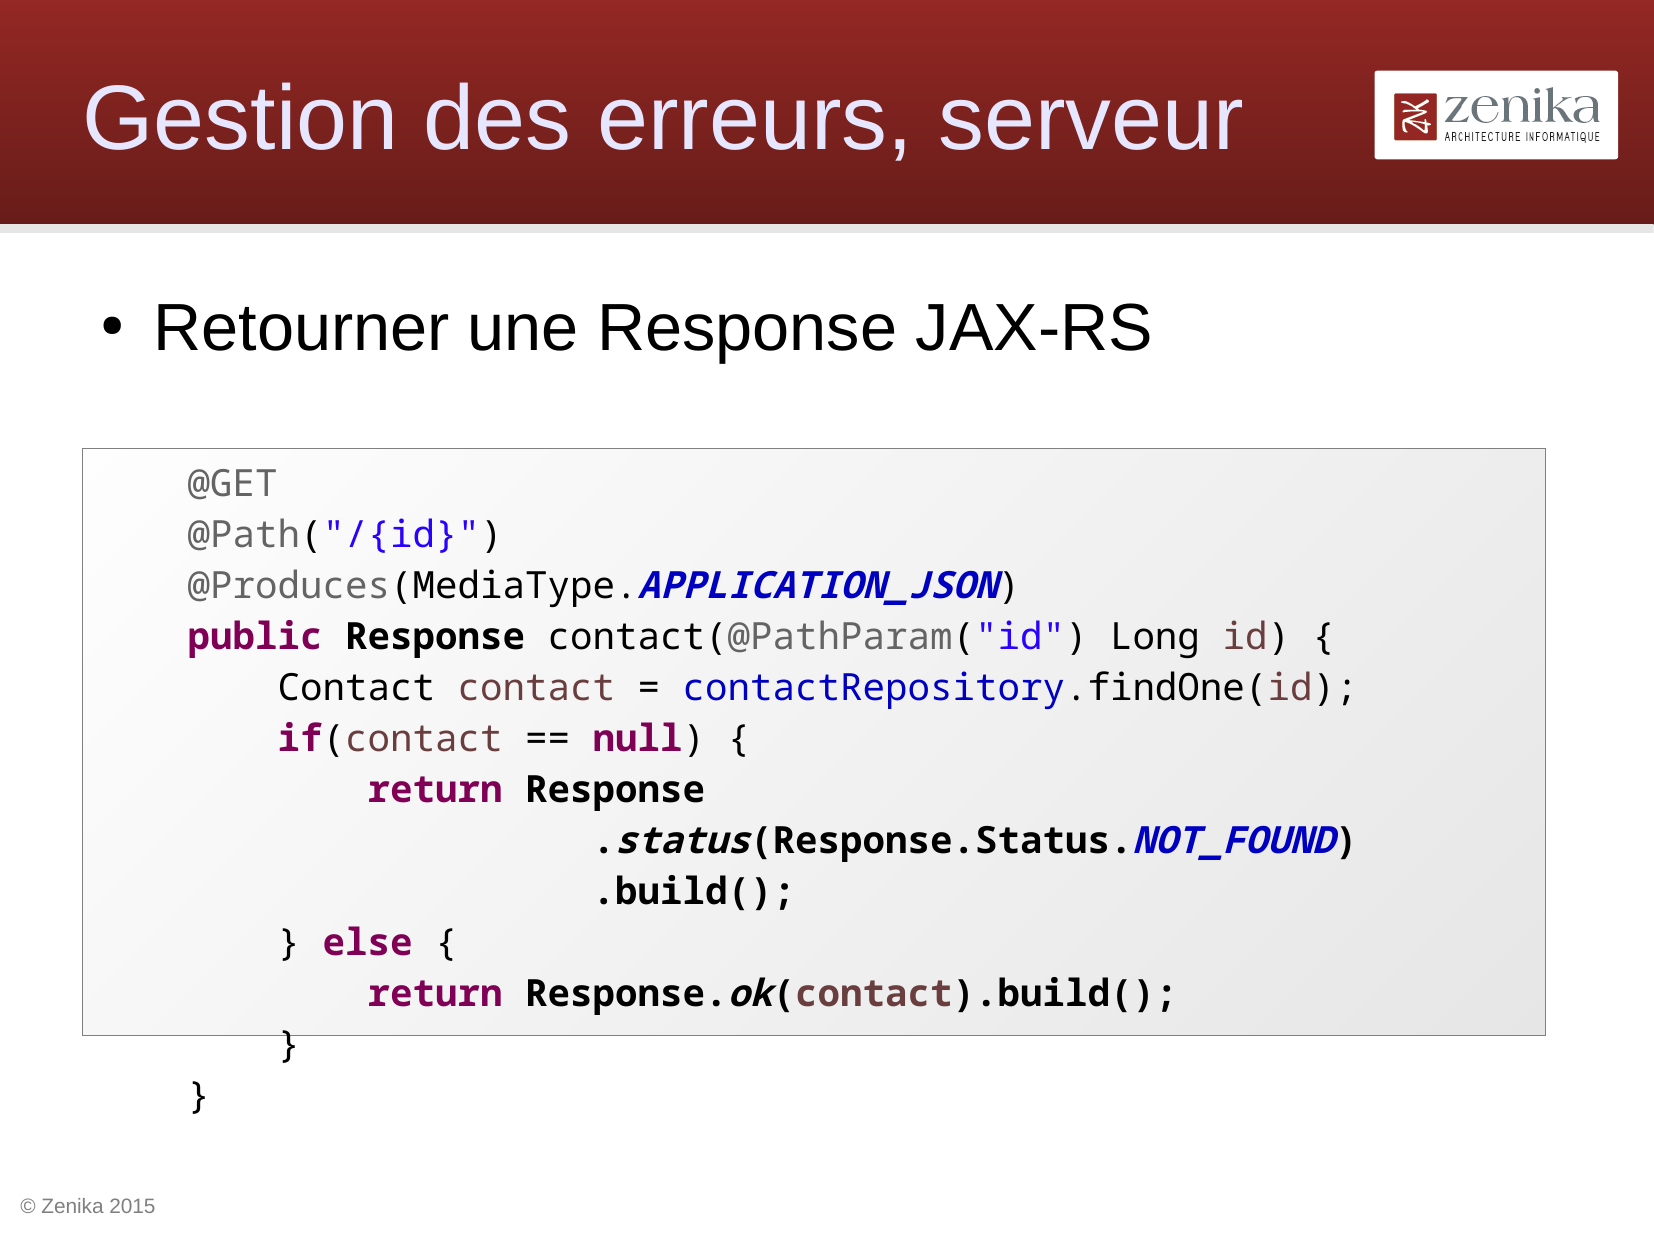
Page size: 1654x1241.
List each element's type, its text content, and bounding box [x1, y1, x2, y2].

title Gestion des erreurs, serveur [82, 13, 1571, 222]
list Retourner une Response JAX-RS [82, 290, 1538, 448]
text_box @GET @Path("/{id}") @Produces(MediaType.APPLICATION_JSON) public Response contact(@PathParam("id") Long id) { Contact contact = contactRepository.findOne(id); if(contact == null) { return Response .status(Response.Status.NOT_FOUND) .build(); } else { return Response.ok(contact).build(); } } [82, 448, 1546, 1036]
picture [1571, 82, 1600, 149]
